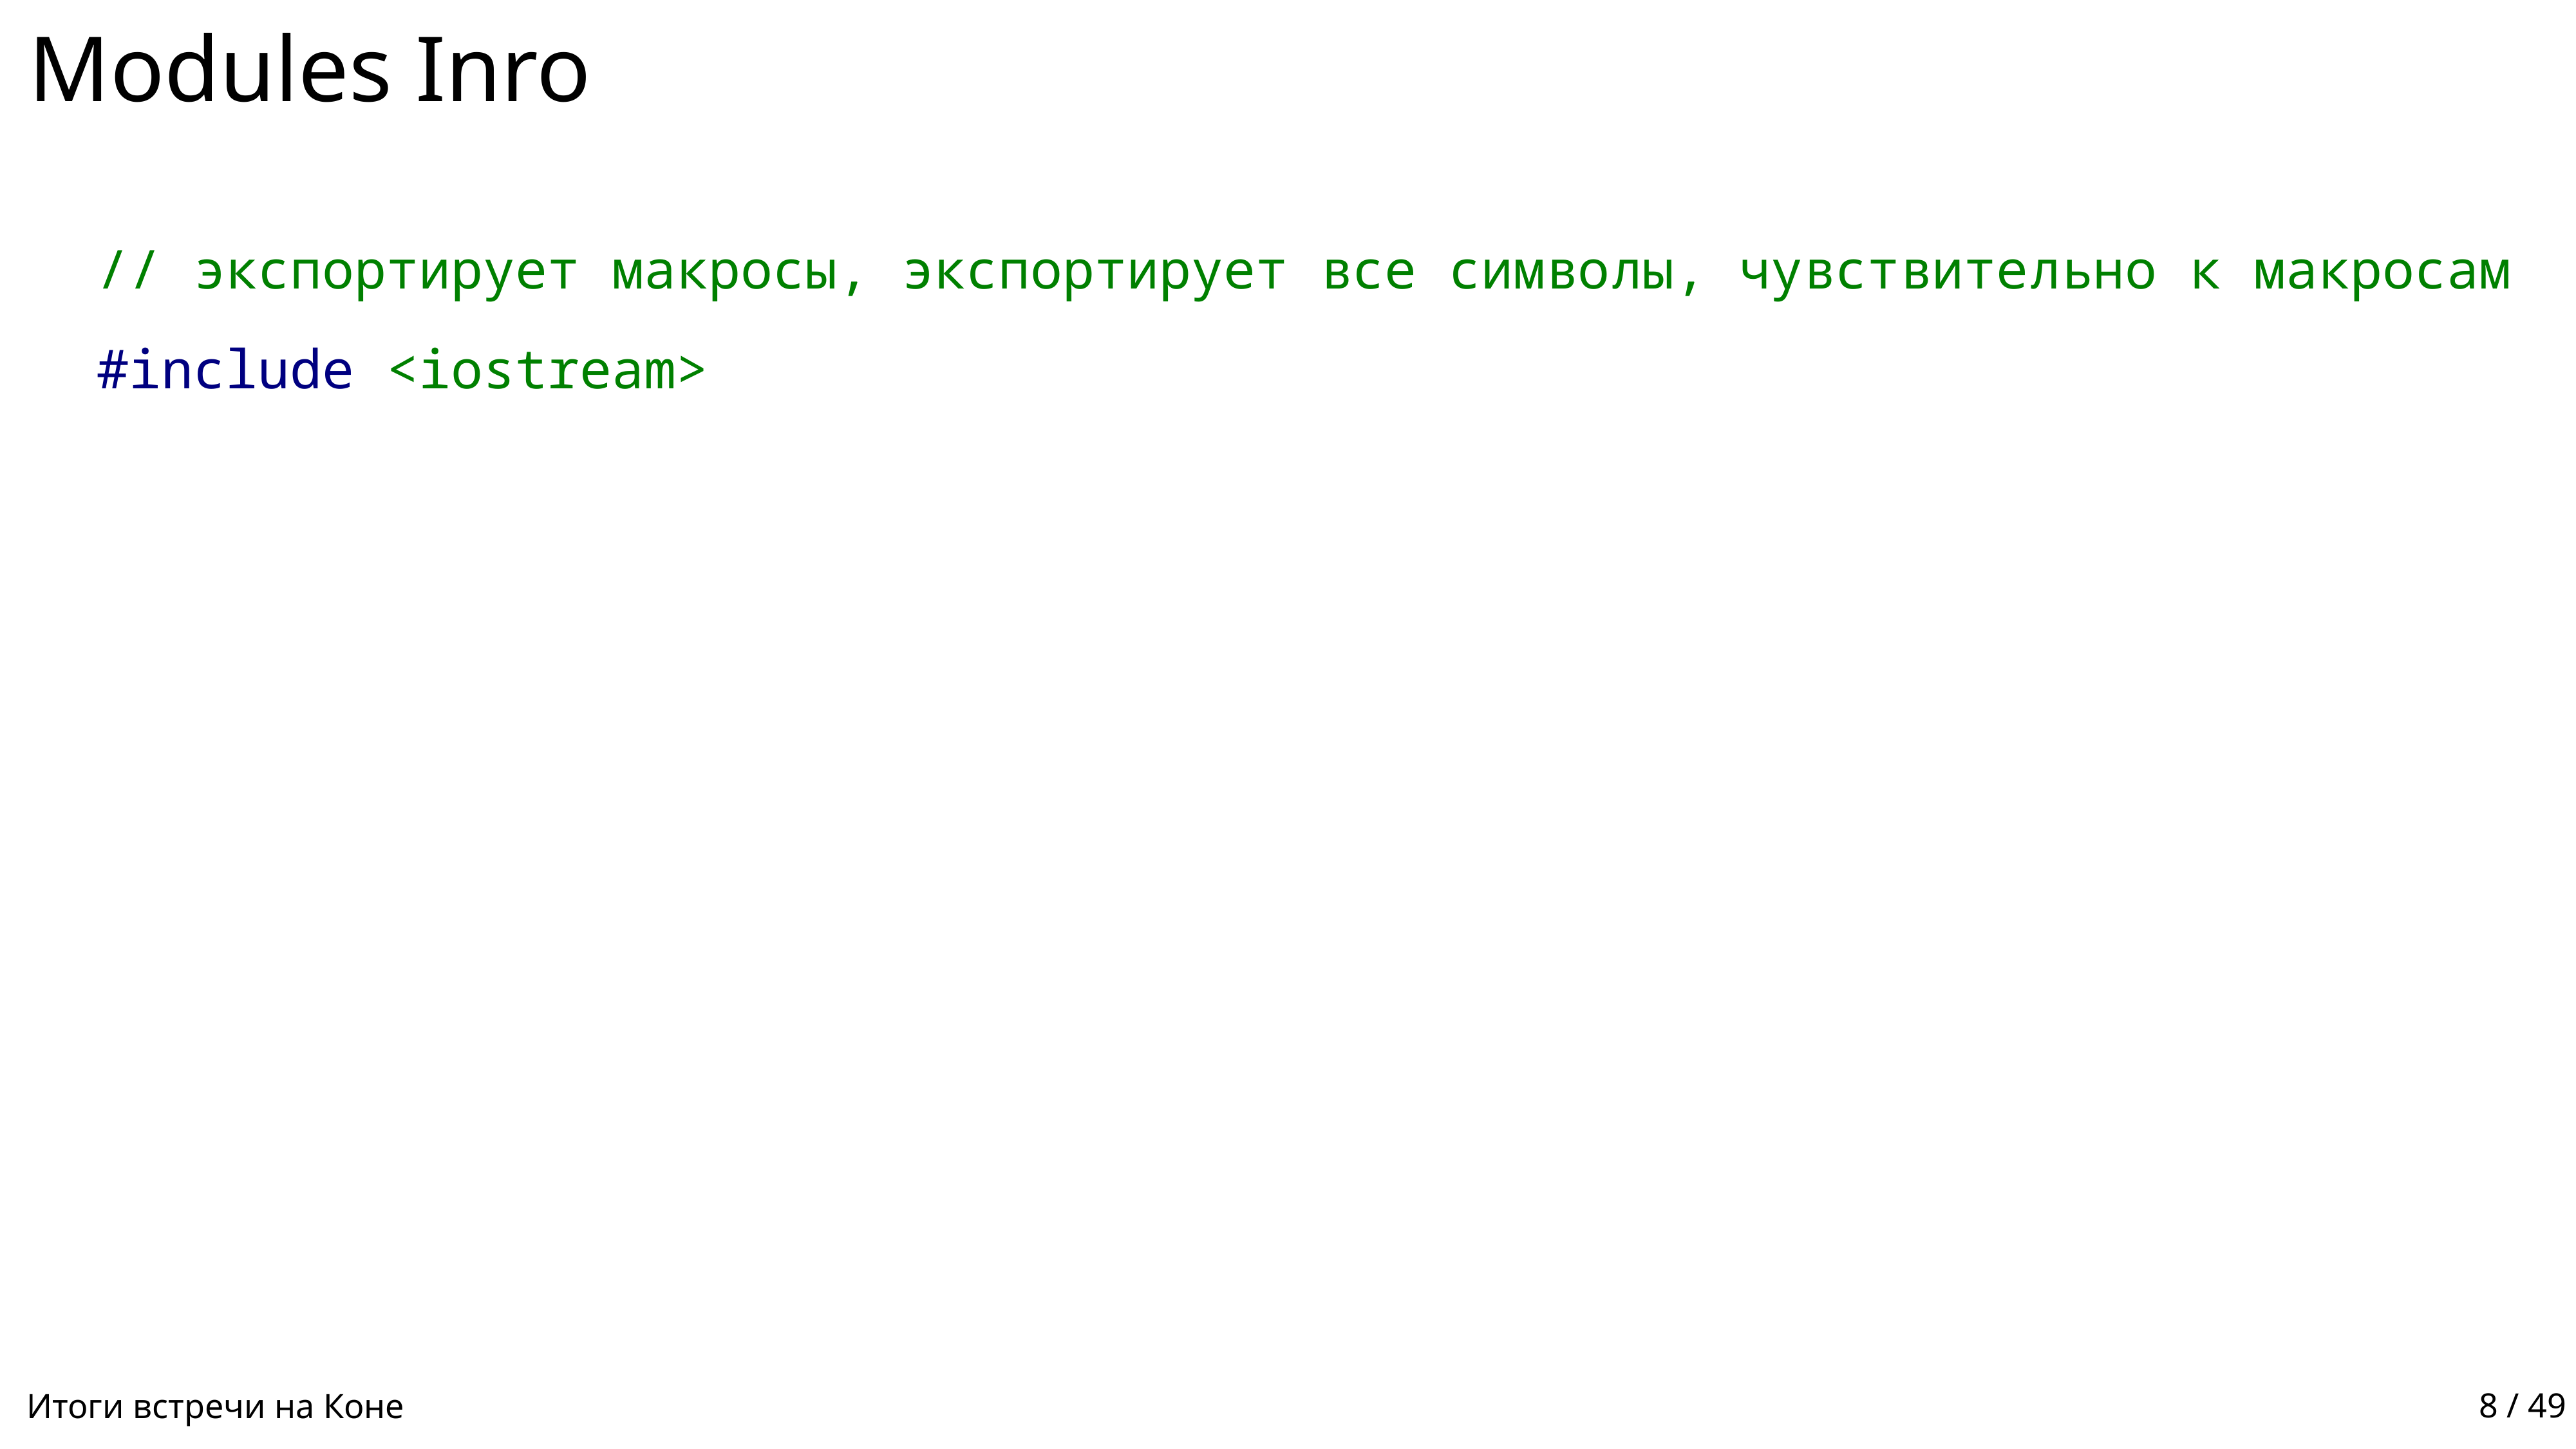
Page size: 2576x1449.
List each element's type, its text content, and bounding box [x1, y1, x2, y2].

list Итоги встречи на Коне [17, 1376, 1114, 1431]
list <number> / 49 [1479, 1376, 2576, 1431]
list // экспортирует макросы, экспортирует все символы, чувствительно к макросам #include <iostream> [87, 214, 2550, 1382]
title Modules Inro [19, 19, 2550, 155]
